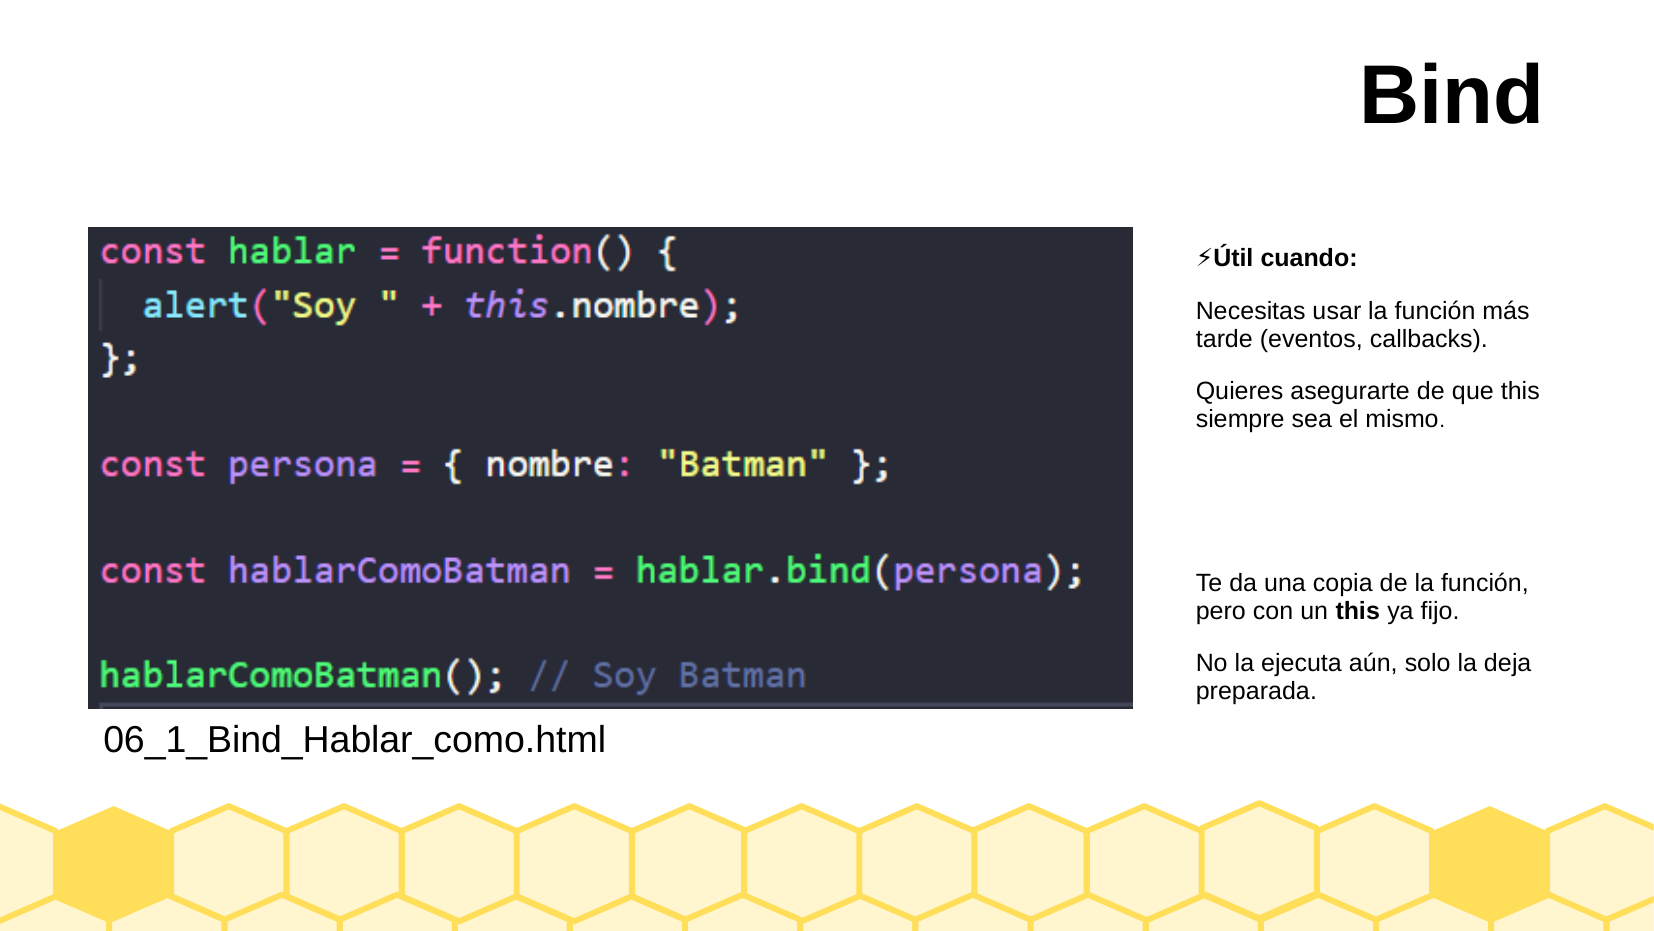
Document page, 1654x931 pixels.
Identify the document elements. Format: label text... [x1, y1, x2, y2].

text_box Te da una copia de la función, pero con un this ya fijo. No la ejecuta aún, solo la deja preparada. [1181, 561, 1565, 692]
text_box 06_1_Bind_Hablar_como.html [88, 710, 680, 768]
text_box Bind [1322, 41, 1560, 109]
picture [88, 227, 1133, 709]
text_box ⚡Útil cuando: Necesitas usar la función más tarde (eventos, callbacks). Quieres asegurarte de que this siempre sea el mismo. [1181, 236, 1565, 561]
